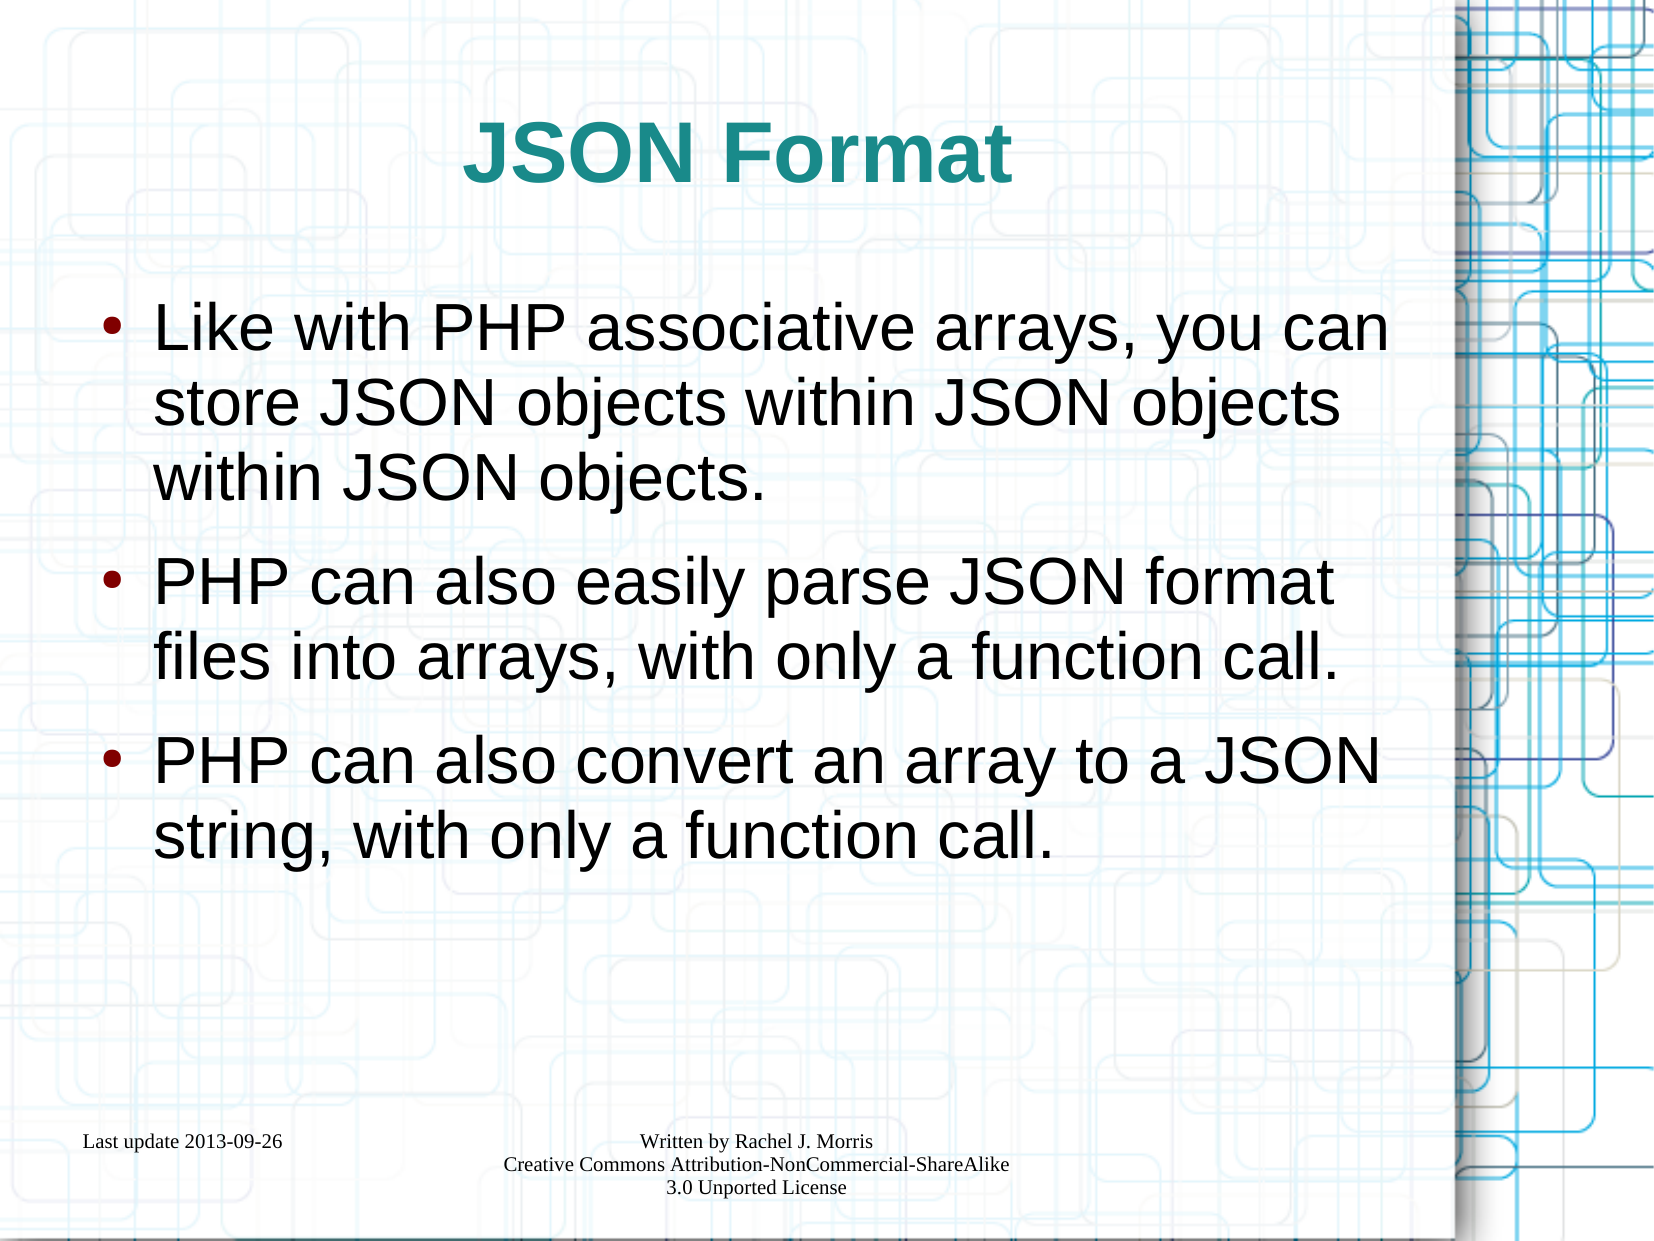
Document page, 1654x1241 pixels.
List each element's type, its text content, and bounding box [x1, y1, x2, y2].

list Like with PHP associative arrays, you can store JSON objects within JSON objects within JSON objects. PHP can also easily parse JSON format files into arrays, with only a function call. PHP can also convert an array to a JSON string, with only a function call. [82, 290, 1418, 1010]
picture [0, 0, 1654, 1241]
title JSON Format [59, 49, 1418, 257]
